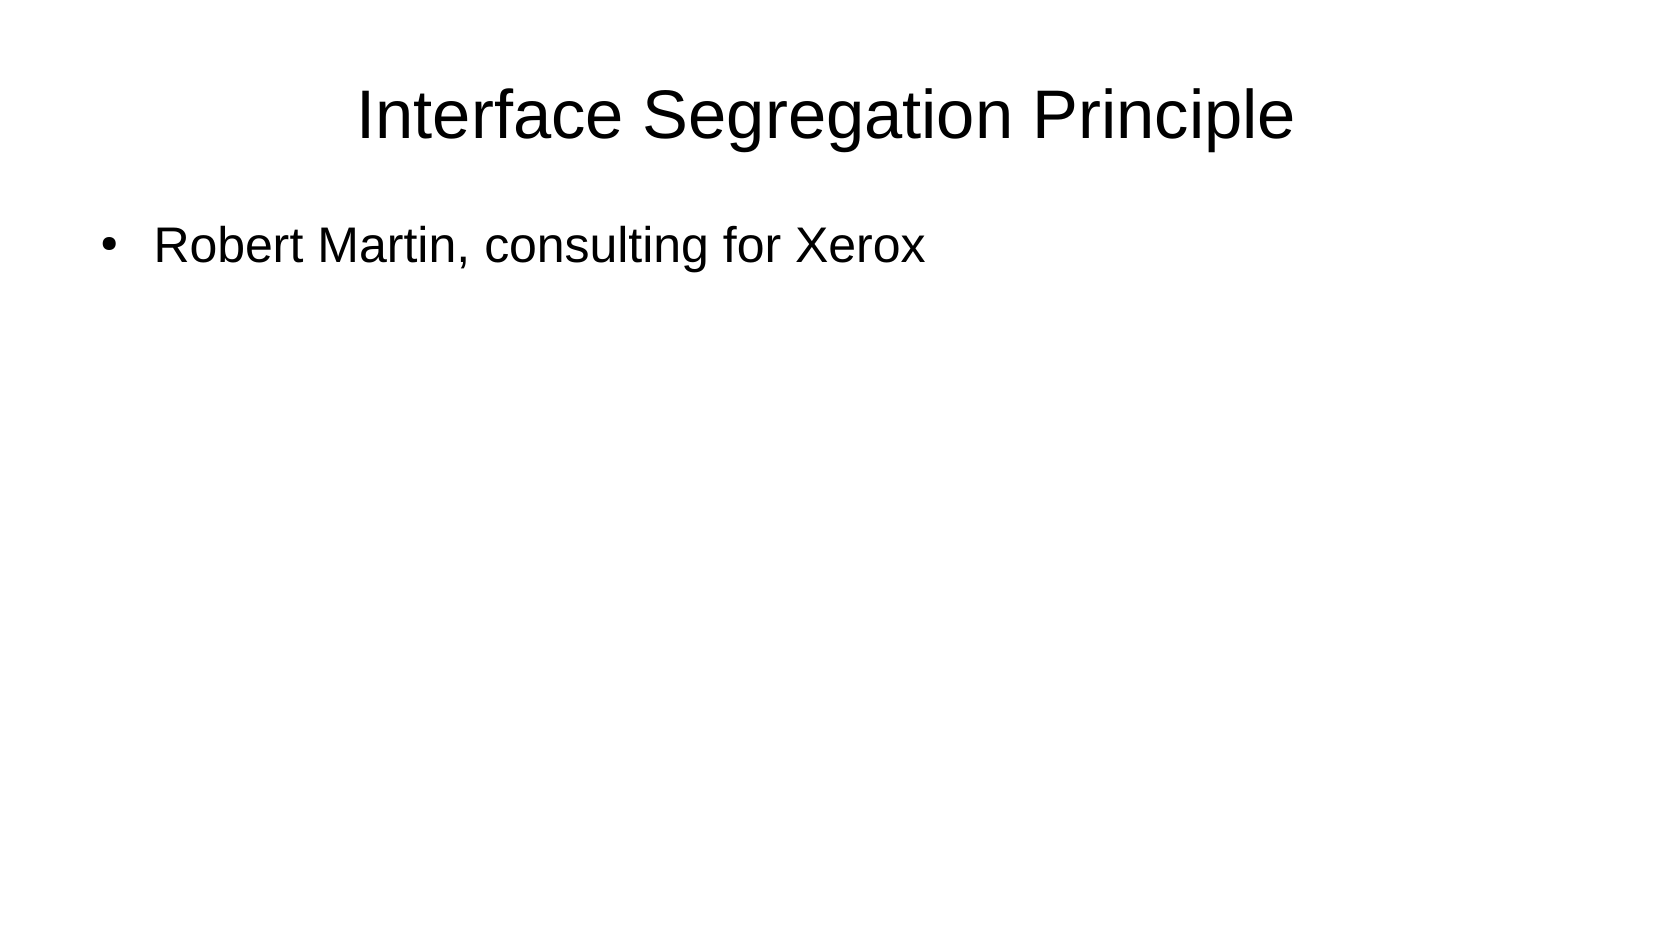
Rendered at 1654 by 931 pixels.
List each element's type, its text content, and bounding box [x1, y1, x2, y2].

title Interface Segregation Principle [82, 37, 1571, 193]
list Robert Martin, consulting for Xerox [82, 217, 1571, 758]
